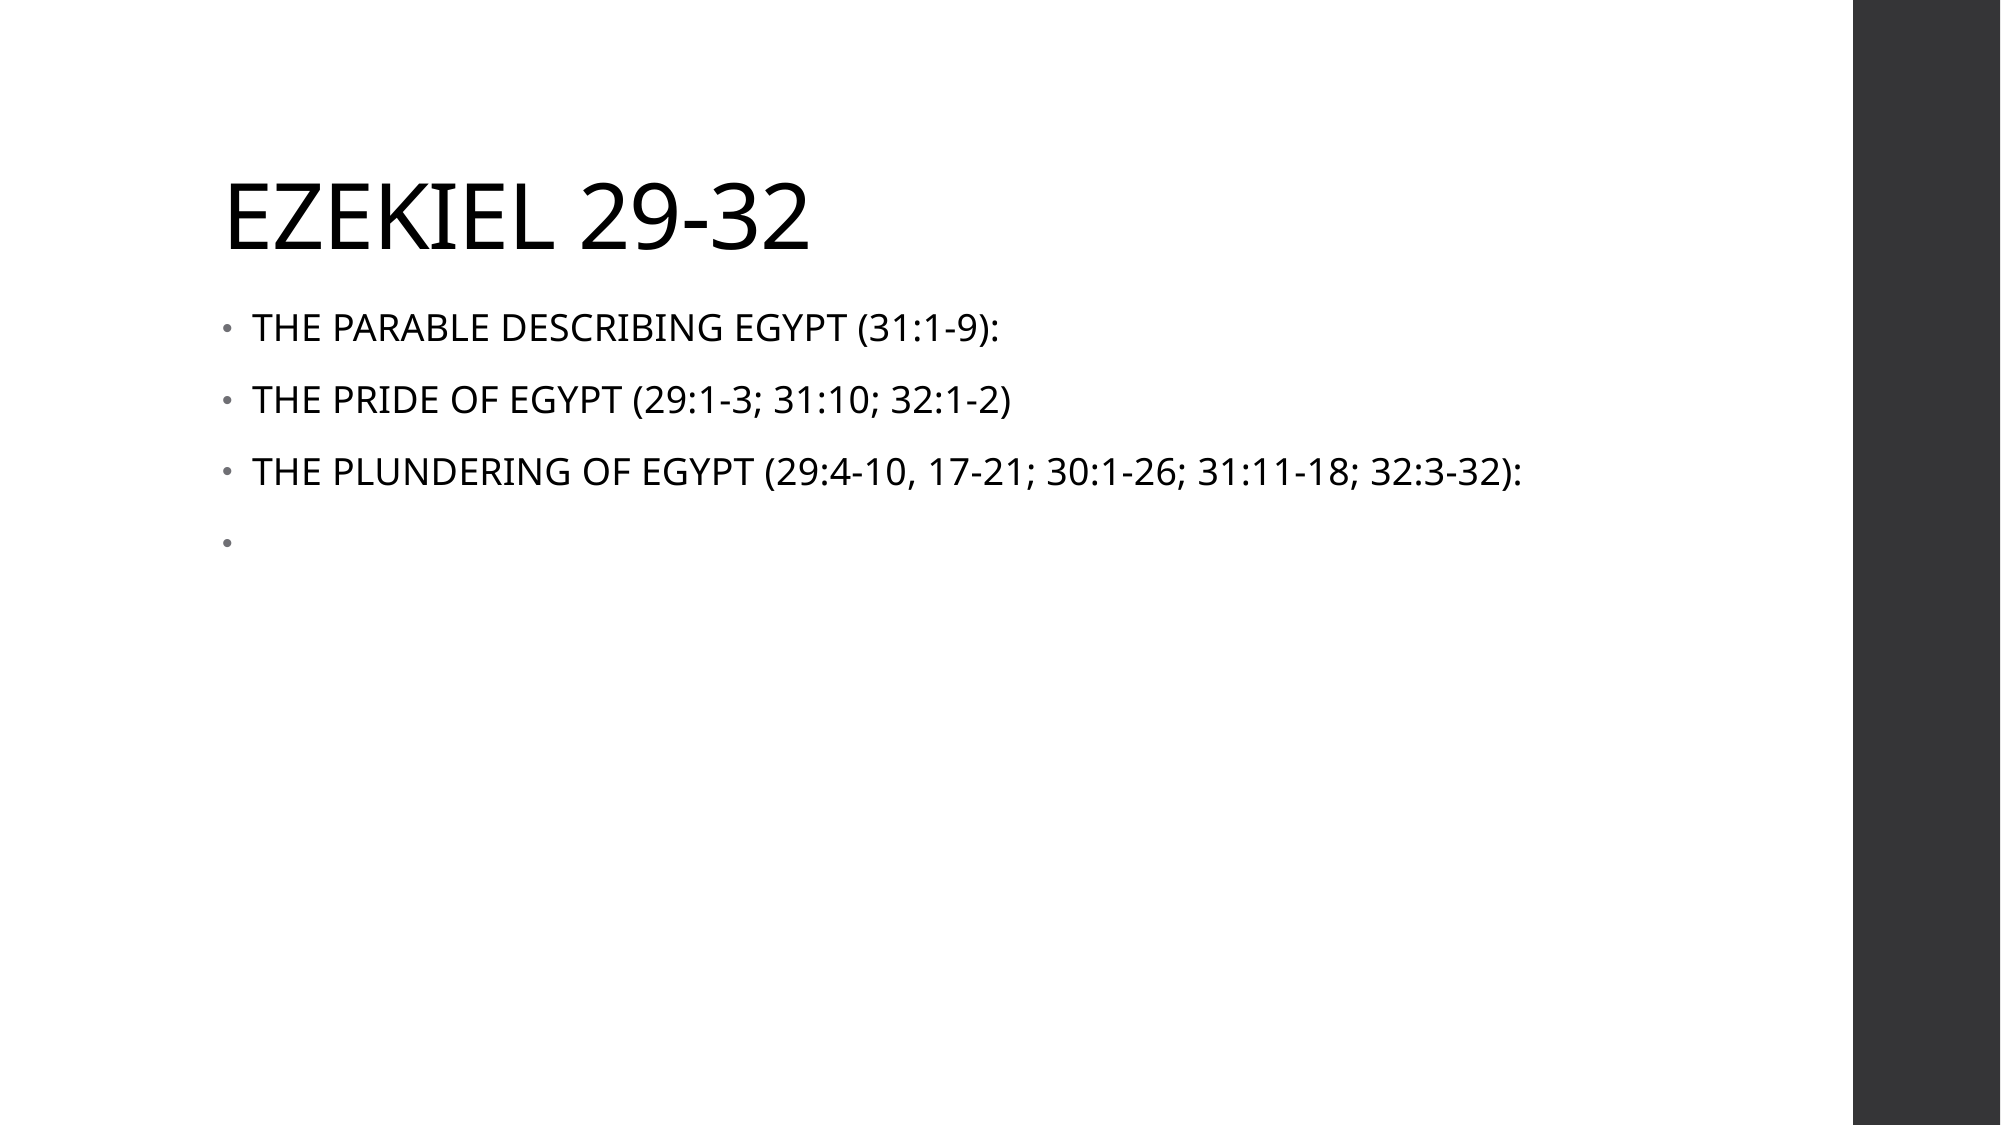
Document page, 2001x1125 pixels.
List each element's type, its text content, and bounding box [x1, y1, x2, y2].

list THE PARABLE DESCRIBING EGYPT (31:1-9): THE PRIDE OF EGYPT (29:1-3; 31:10; 32:1-2) THE PLUNDERING OF EGYPT (29:4-10, 17-21; 30:1-26; 31:11-18; 32:3-32): [206, 299, 1617, 1014]
title EZEKIEL 29-32 [206, 60, 1797, 278]
